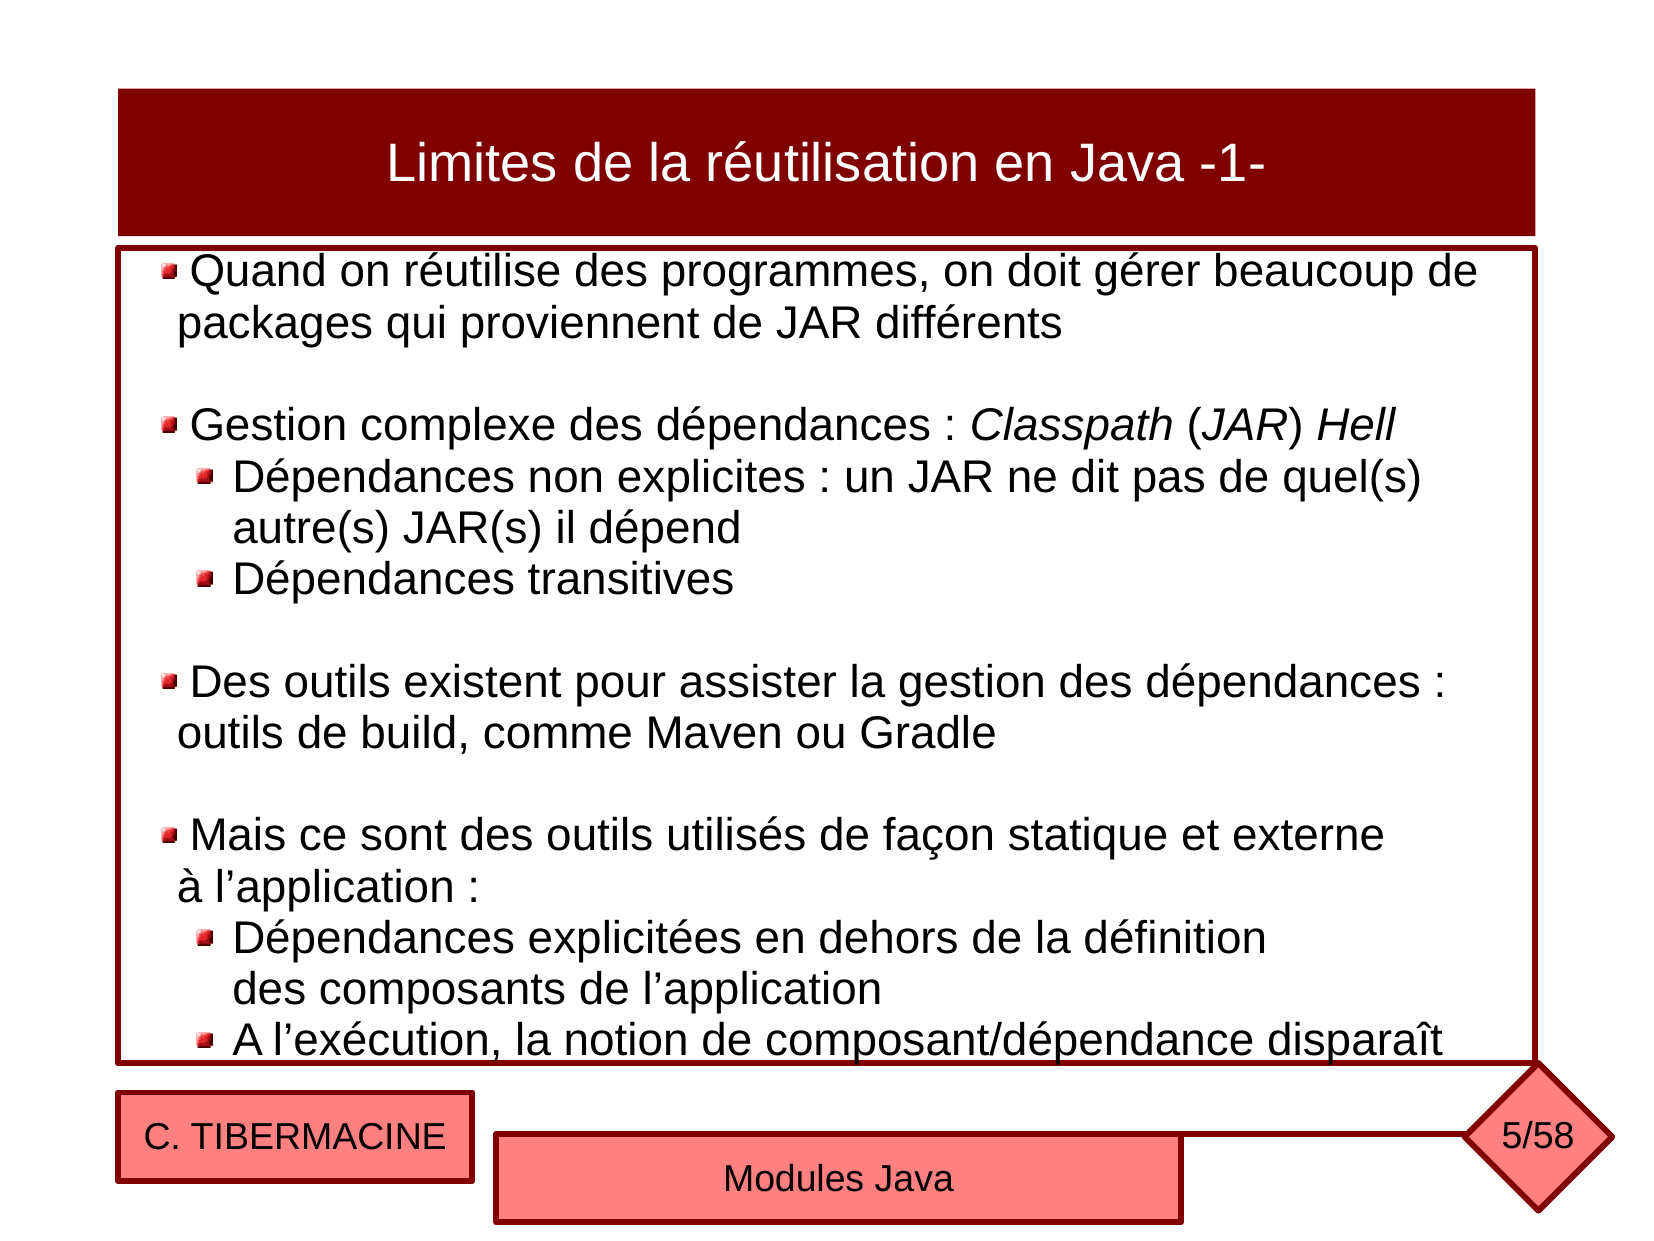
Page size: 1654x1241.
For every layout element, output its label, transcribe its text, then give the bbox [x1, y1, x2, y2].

text_box <numéro>/58 [1486, 1107, 1654, 1164]
text_box Quand on réutilise des programmes, on doit gérer beaucoup de packages qui proviennent de JAR différents Gestion complexe des dépendances : Classpath (JAR) Hell Dépendances non explicites : un JAR ne dit pas de quel(s) autre(s) JAR(s) il dépend Dépendances transitives Des outils existent pour assister la gestion des dépendances : outils de build, comme Maven ou Gradle Mais ce sont des outils utilisés de façon statique et externe à l’application : Dépendances explicitées en dehors de la définition des composants de l’application A l’exécution, la notion de composant/dépendance disparaît [118, 247, 1536, 1063]
picture [196, 570, 213, 587]
text_box Modules Java [496, 1133, 1182, 1223]
text_box [1494, 1062, 1583, 1107]
picture [196, 468, 213, 484]
picture [196, 1032, 213, 1048]
picture [196, 929, 213, 946]
picture [161, 416, 177, 433]
text_box Limites de la réutilisation en Java -1- [118, 88, 1536, 237]
text_box [1464, 1115, 1486, 1159]
text_box [1491, 1164, 1586, 1211]
picture [161, 263, 177, 279]
picture [161, 673, 177, 689]
text_box C. TIBERMACINE [118, 1092, 473, 1182]
picture [161, 827, 177, 843]
